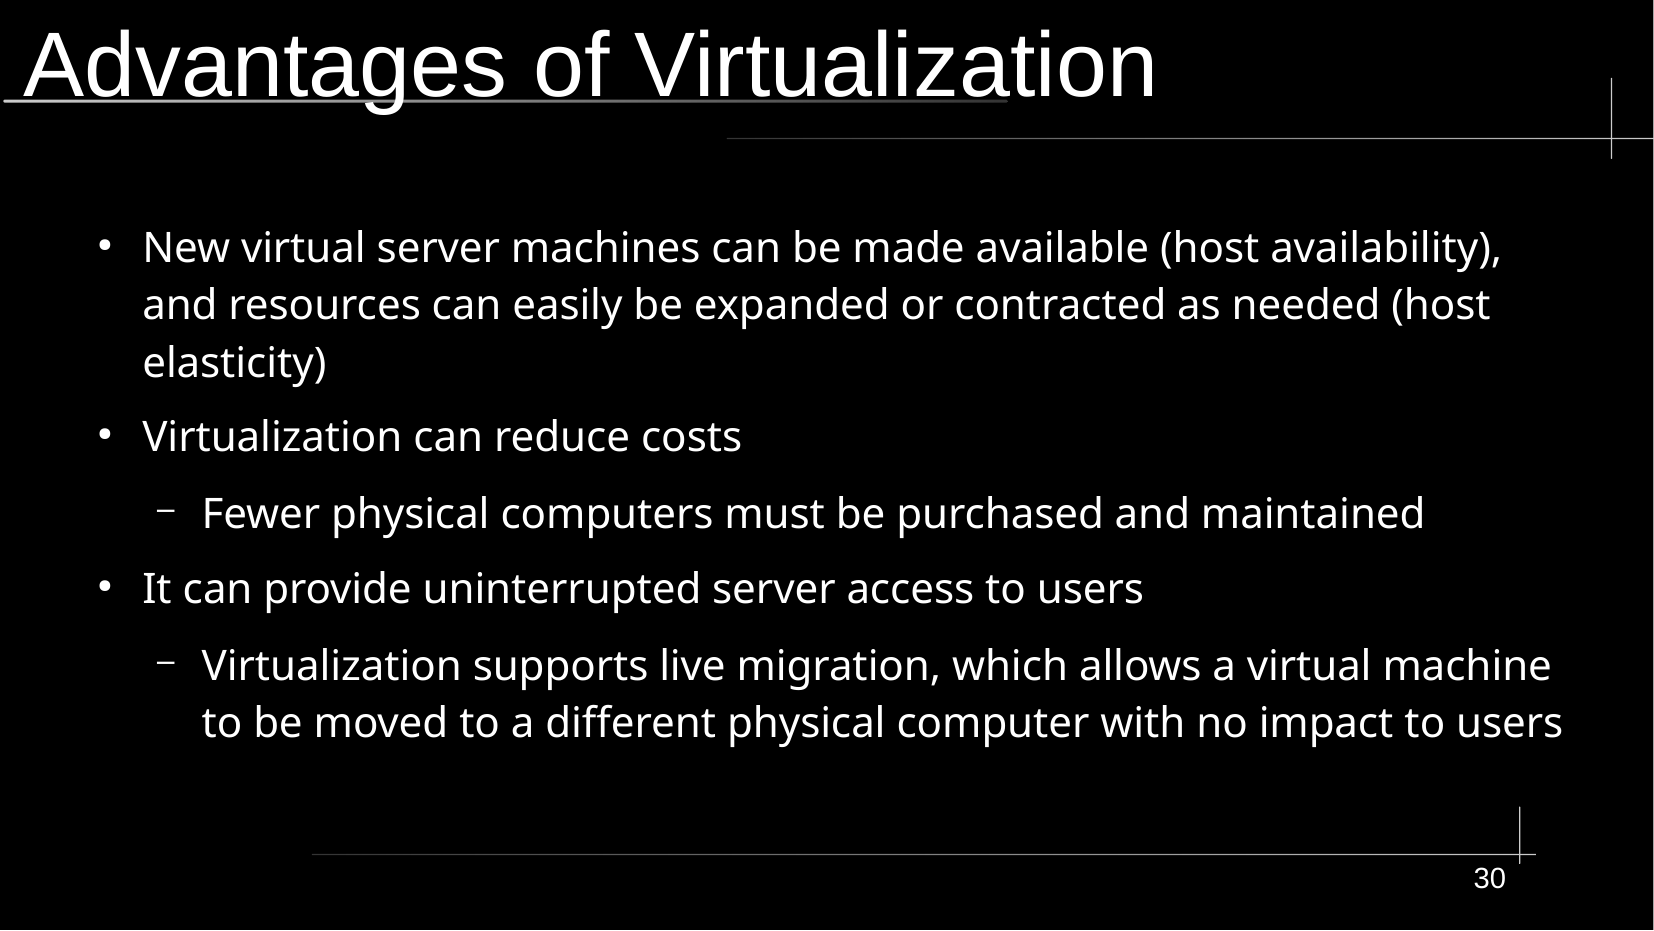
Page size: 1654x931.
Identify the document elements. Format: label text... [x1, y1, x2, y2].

title Advantages of Virtualization [23, 11, 1589, 119]
list New virtual server machines can be made available (host availability), and resources can easily be expanded or contracted as needed (host elasticity) Virtualization can reduce costs Fewer physical computers must be purchased and maintained It can provide uninterrupted server access to users Virtualization supports live migration, which allows a virtual machine to be moved to a different physical computer with no impact to users [82, 217, 1571, 758]
